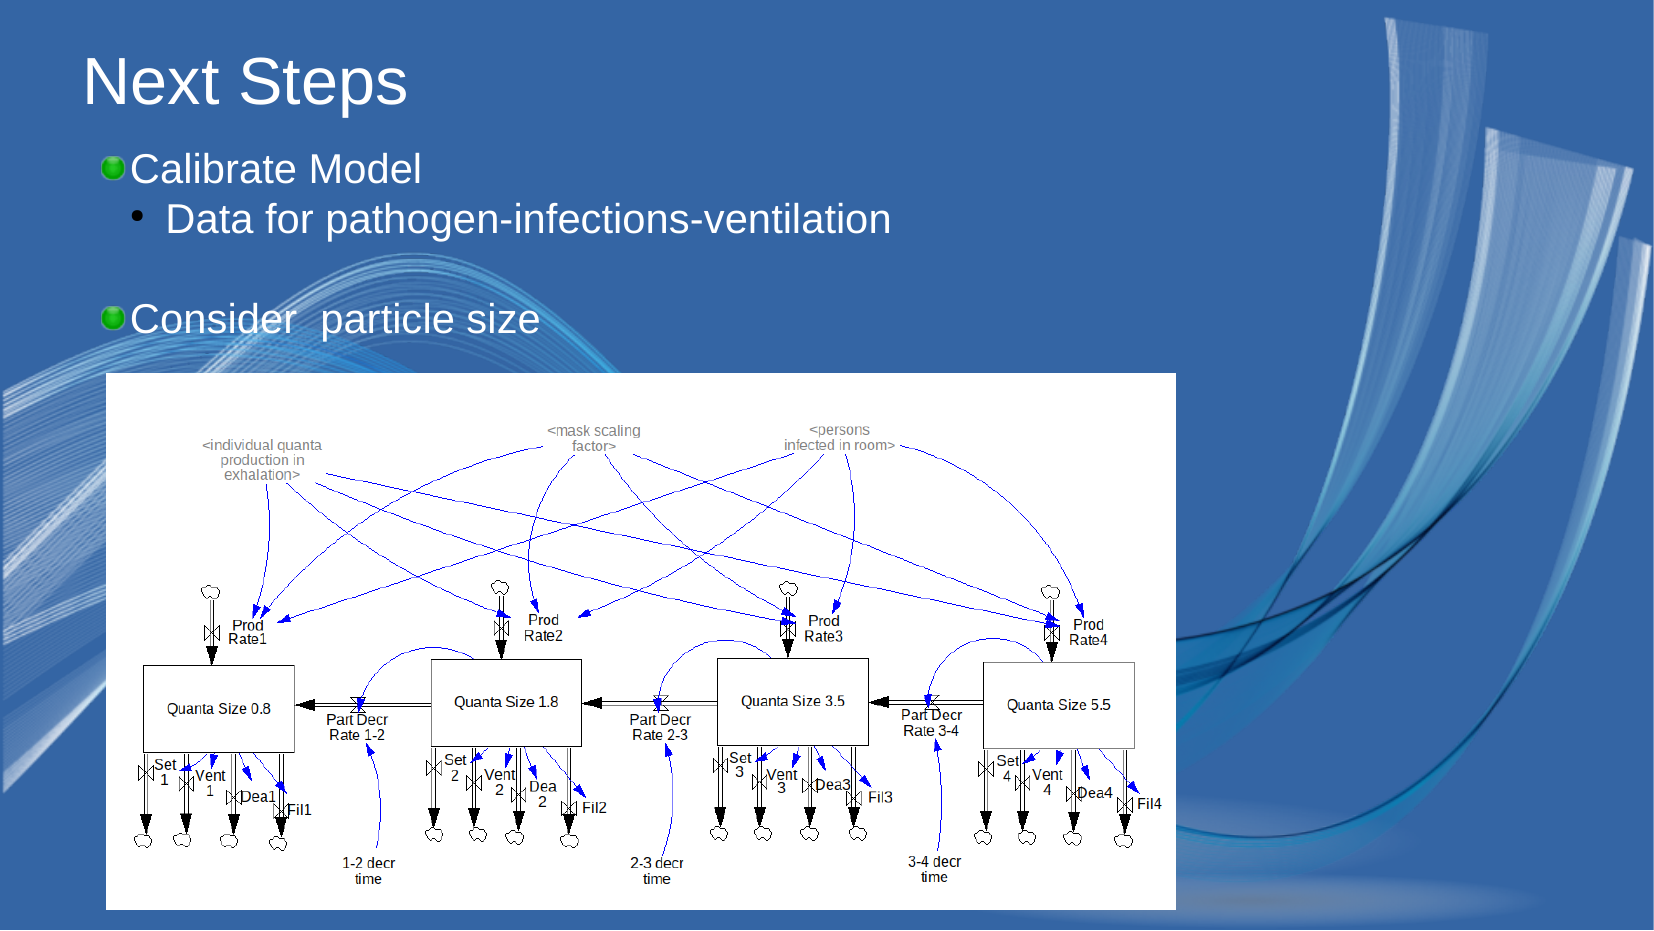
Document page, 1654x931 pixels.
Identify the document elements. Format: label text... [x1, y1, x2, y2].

text_box Calibrate Model Data for pathogen-infections-ventilation Consider particle size [94, 141, 1583, 780]
picture [0, 15, 1654, 930]
